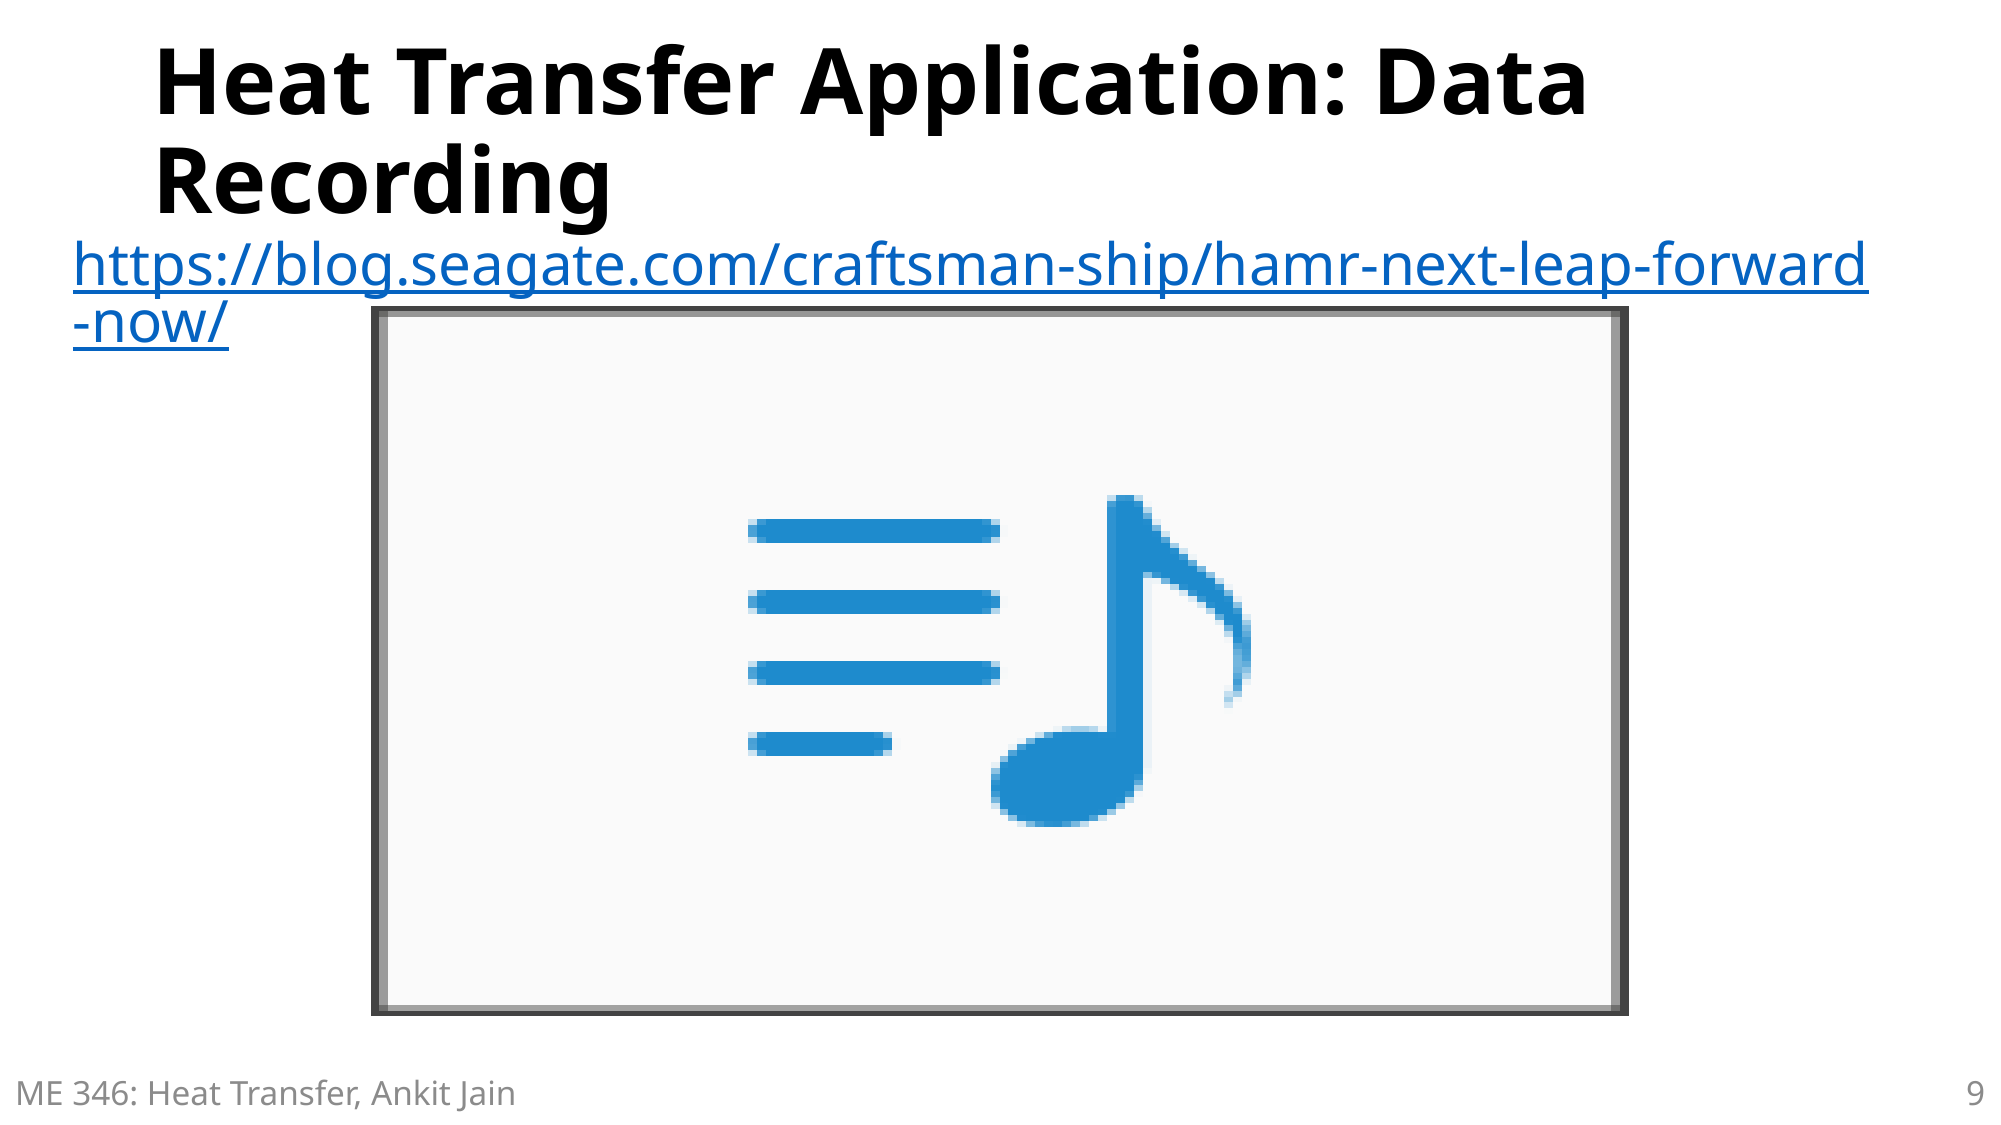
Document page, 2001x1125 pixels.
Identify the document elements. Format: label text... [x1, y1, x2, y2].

text_box [370, 305, 1630, 1017]
title Heat Transfer Application: Data Recording [137, 25, 1863, 220]
list https://blog.seagate.com/craftsman-ship/hamr-next-leap-forward-now/ [57, 220, 1895, 306]
